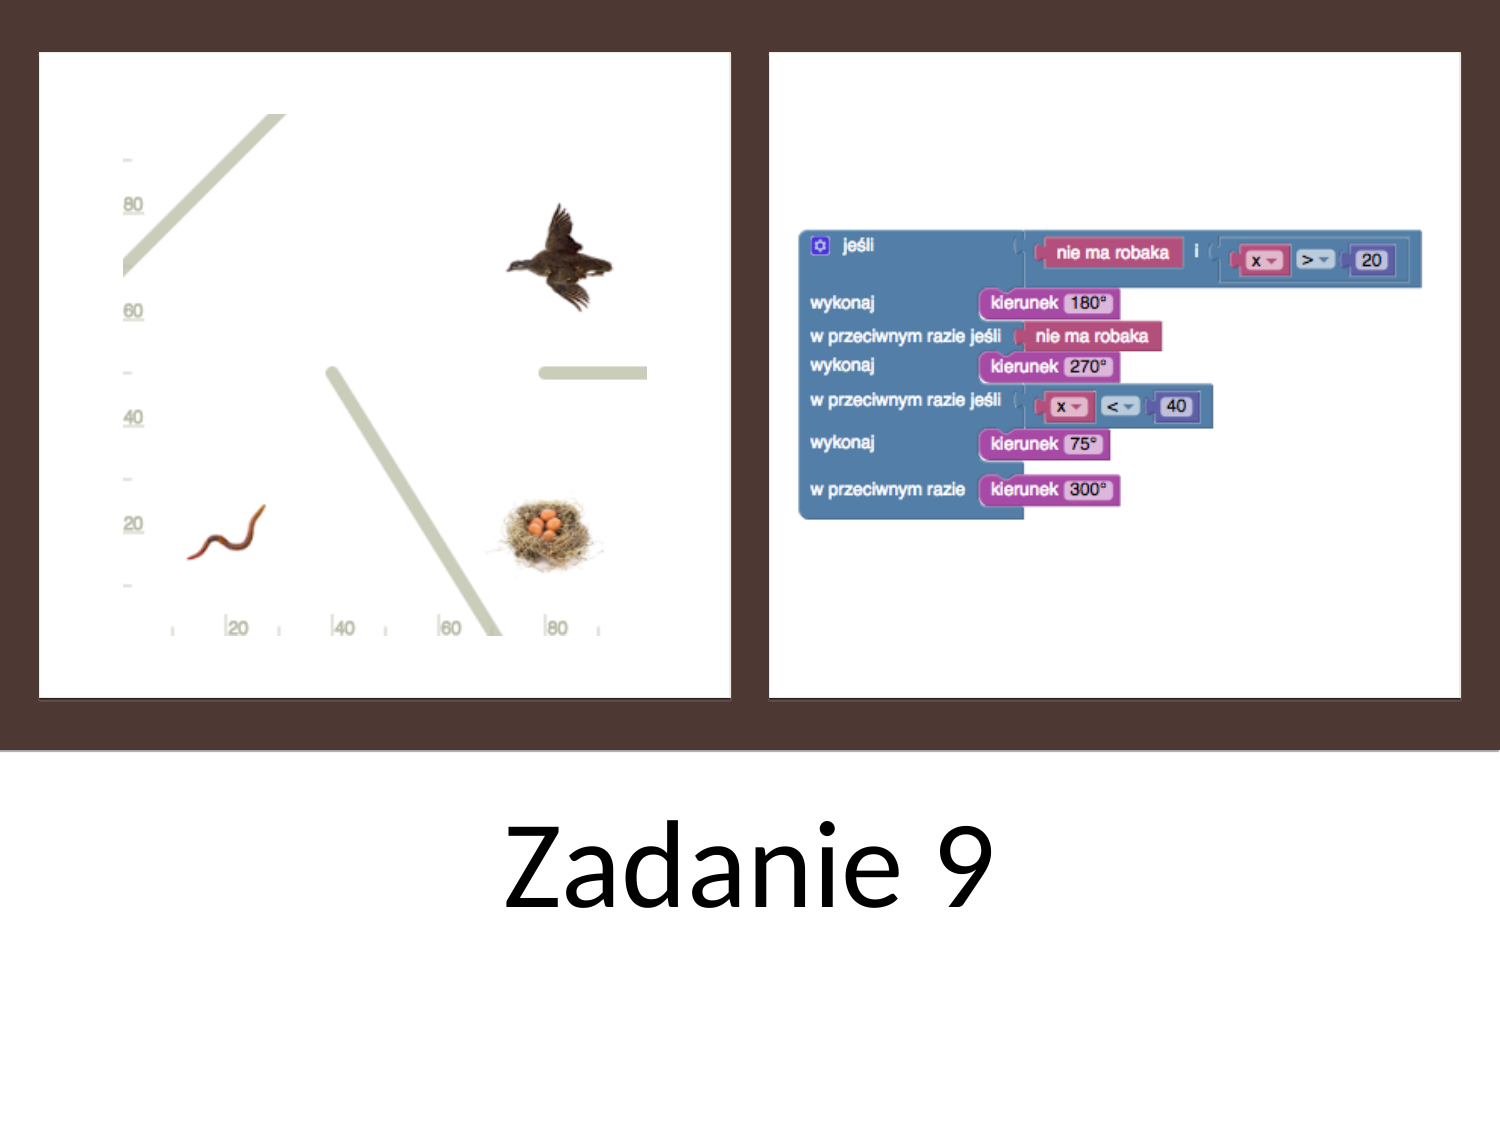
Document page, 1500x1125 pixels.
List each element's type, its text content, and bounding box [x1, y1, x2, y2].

picture [788, 215, 1436, 532]
title Zadanie 9 [187, 761, 1313, 942]
text_box [0, 0, 1500, 750]
picture [123, 114, 647, 636]
